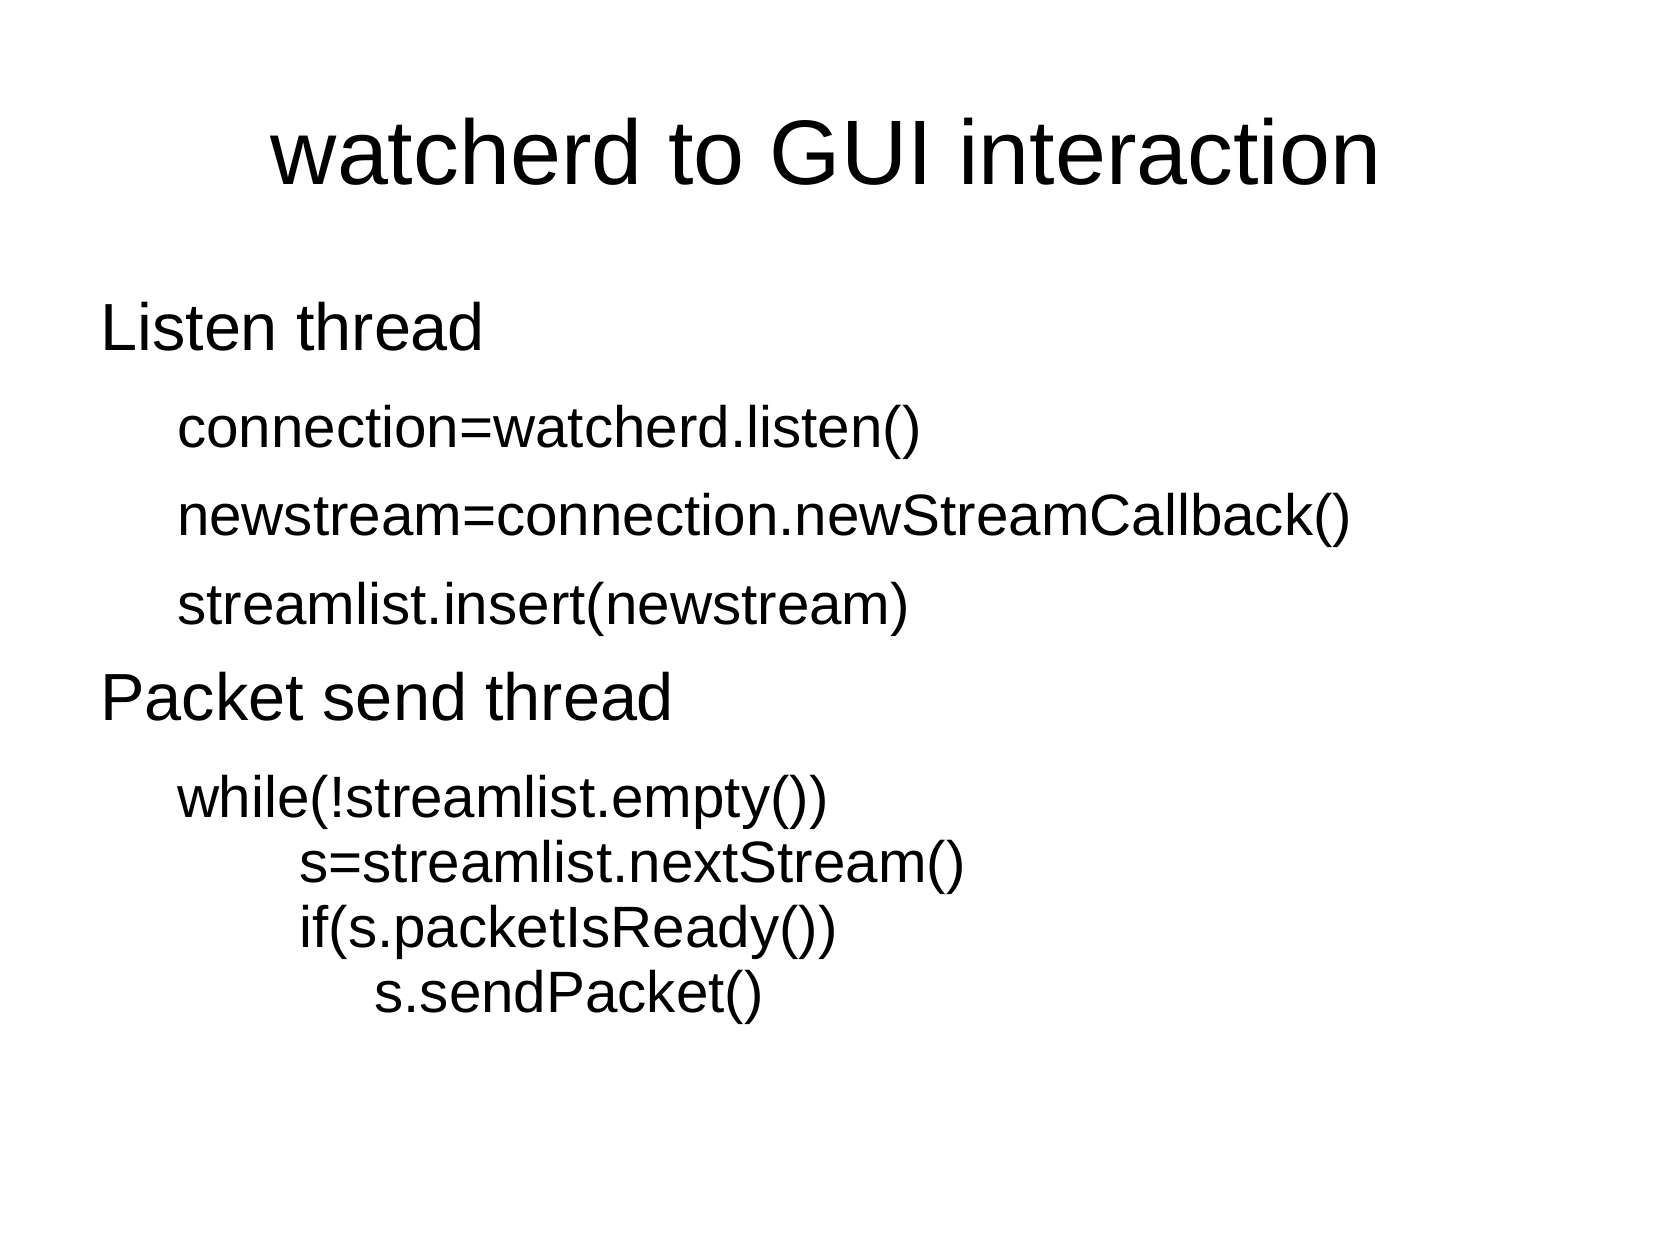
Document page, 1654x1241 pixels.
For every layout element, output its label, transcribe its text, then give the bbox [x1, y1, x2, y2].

list Listen thread connection=watcherd.listen() newstream=connection.newStreamCallback() streamlist.insert(newstream) Packet send thread while(!streamlist.empty()) s=streamlist.nextStream() if(s.packetIsReady()) s.sendPacket() [82, 290, 1571, 1094]
title watcherd to GUI interaction [82, 56, 1571, 250]
